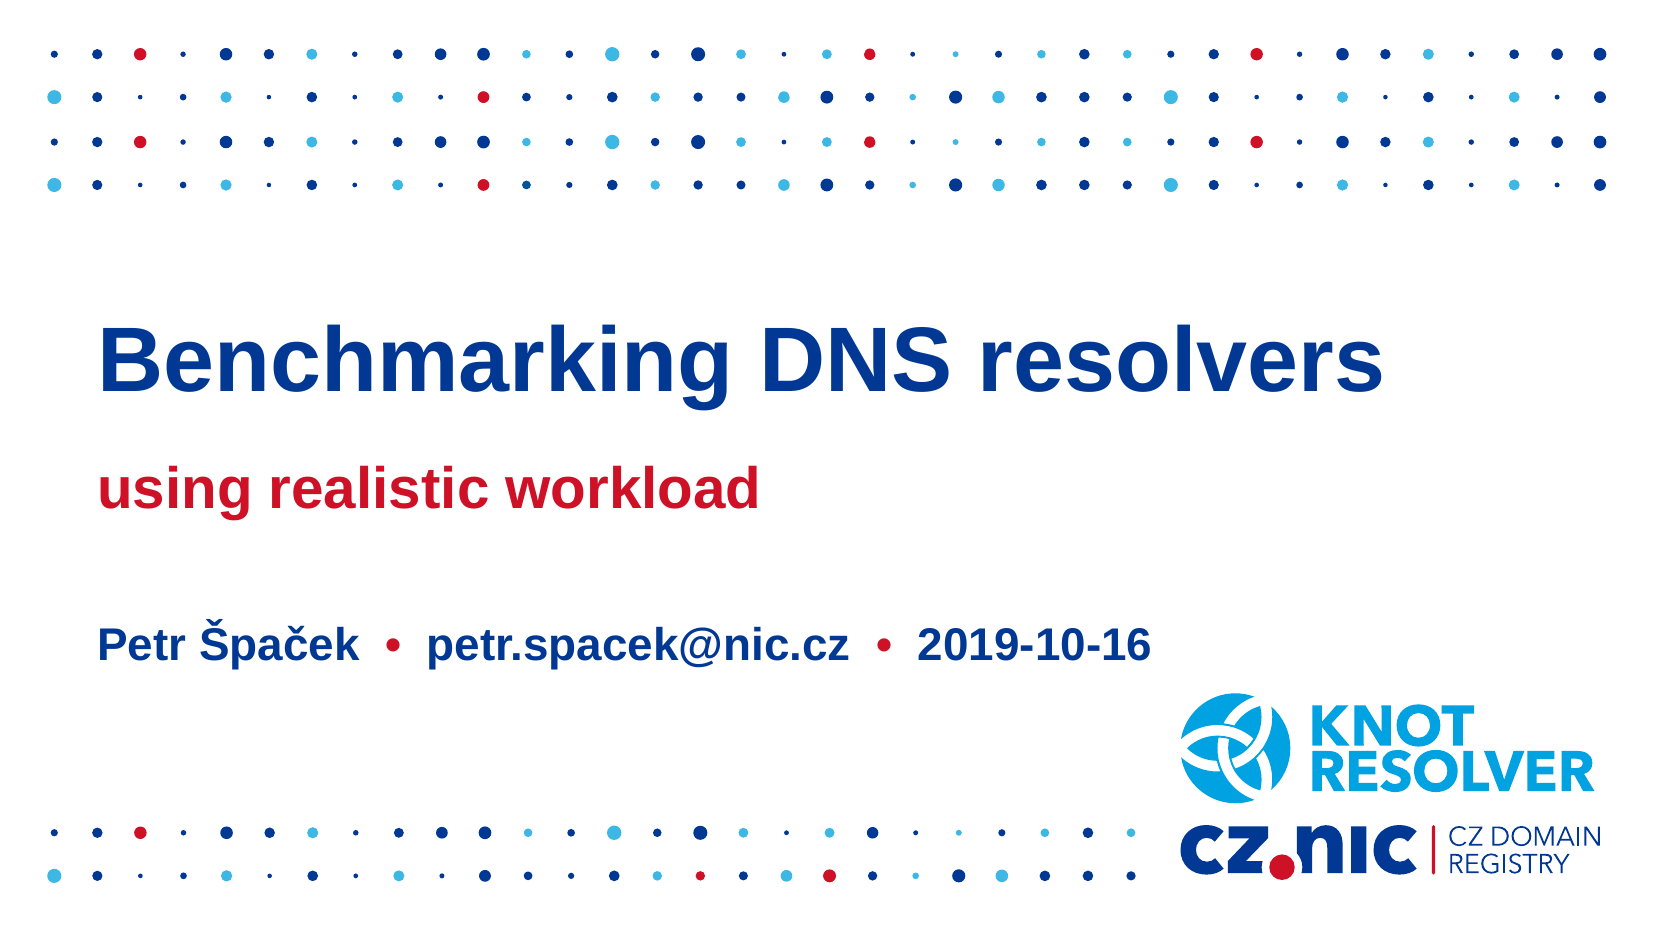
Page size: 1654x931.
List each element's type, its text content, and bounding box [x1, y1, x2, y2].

picture [1181, 763, 1228, 804]
text_box Petr Špaček • petr.spacek@nic.cz • 2019-10-16 [82, 611, 1359, 679]
picture [1181, 726, 1252, 771]
text_box using realistic workload [82, 448, 1229, 531]
text_box Benchmarking DNS resolvers [82, 301, 1571, 442]
picture [1218, 693, 1595, 804]
picture [1181, 693, 1224, 733]
picture [1572, 759, 1582, 767]
picture [47, 47, 1607, 192]
